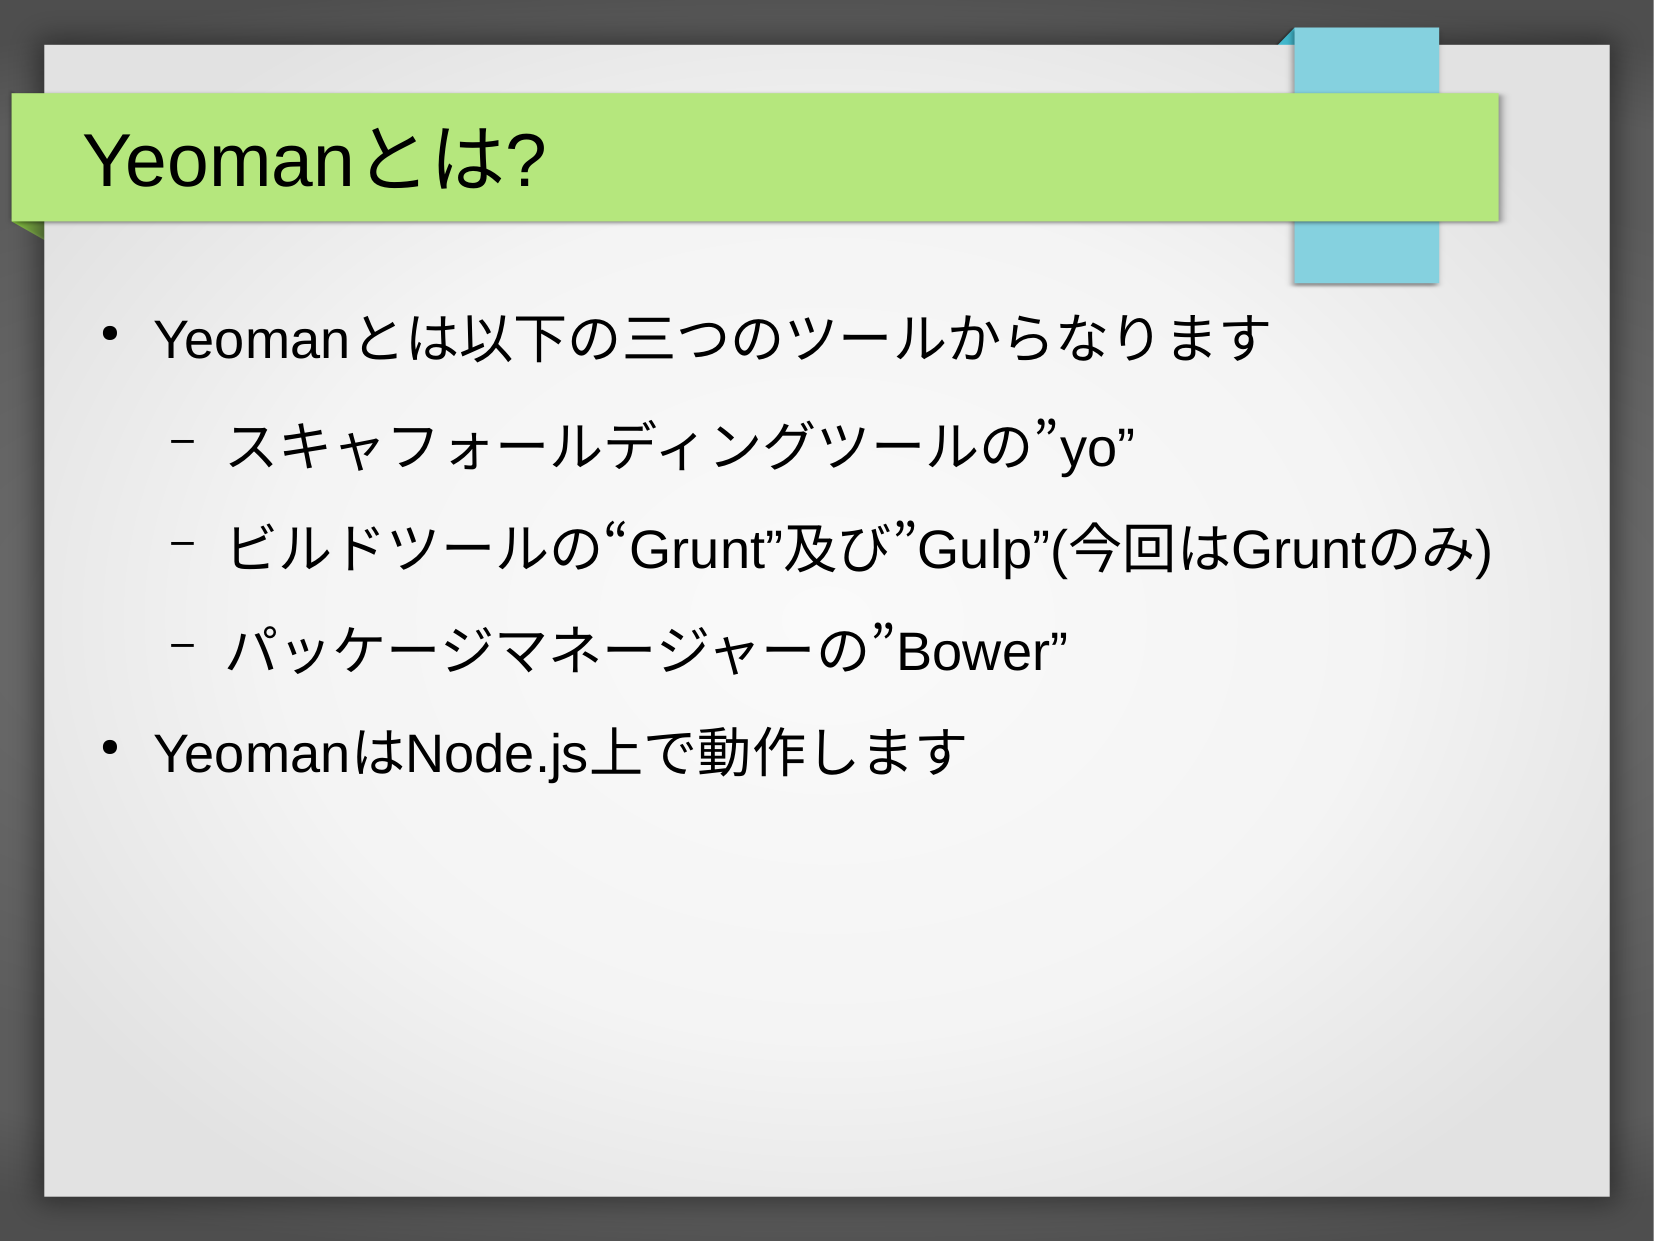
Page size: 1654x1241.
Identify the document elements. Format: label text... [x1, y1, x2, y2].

list Yeomanとは以下の三つのツールからなります スキャフォールディングツールの”yo” ビルドツールの“Grunt”及び”Gulp”(今回はGruntのみ) パッケージマネージャーの”Bower” YeomanはNode.js上で動作します [82, 295, 1571, 1015]
title Yeomanとは? [82, 94, 1264, 213]
picture [0, 0, 1654, 1241]
